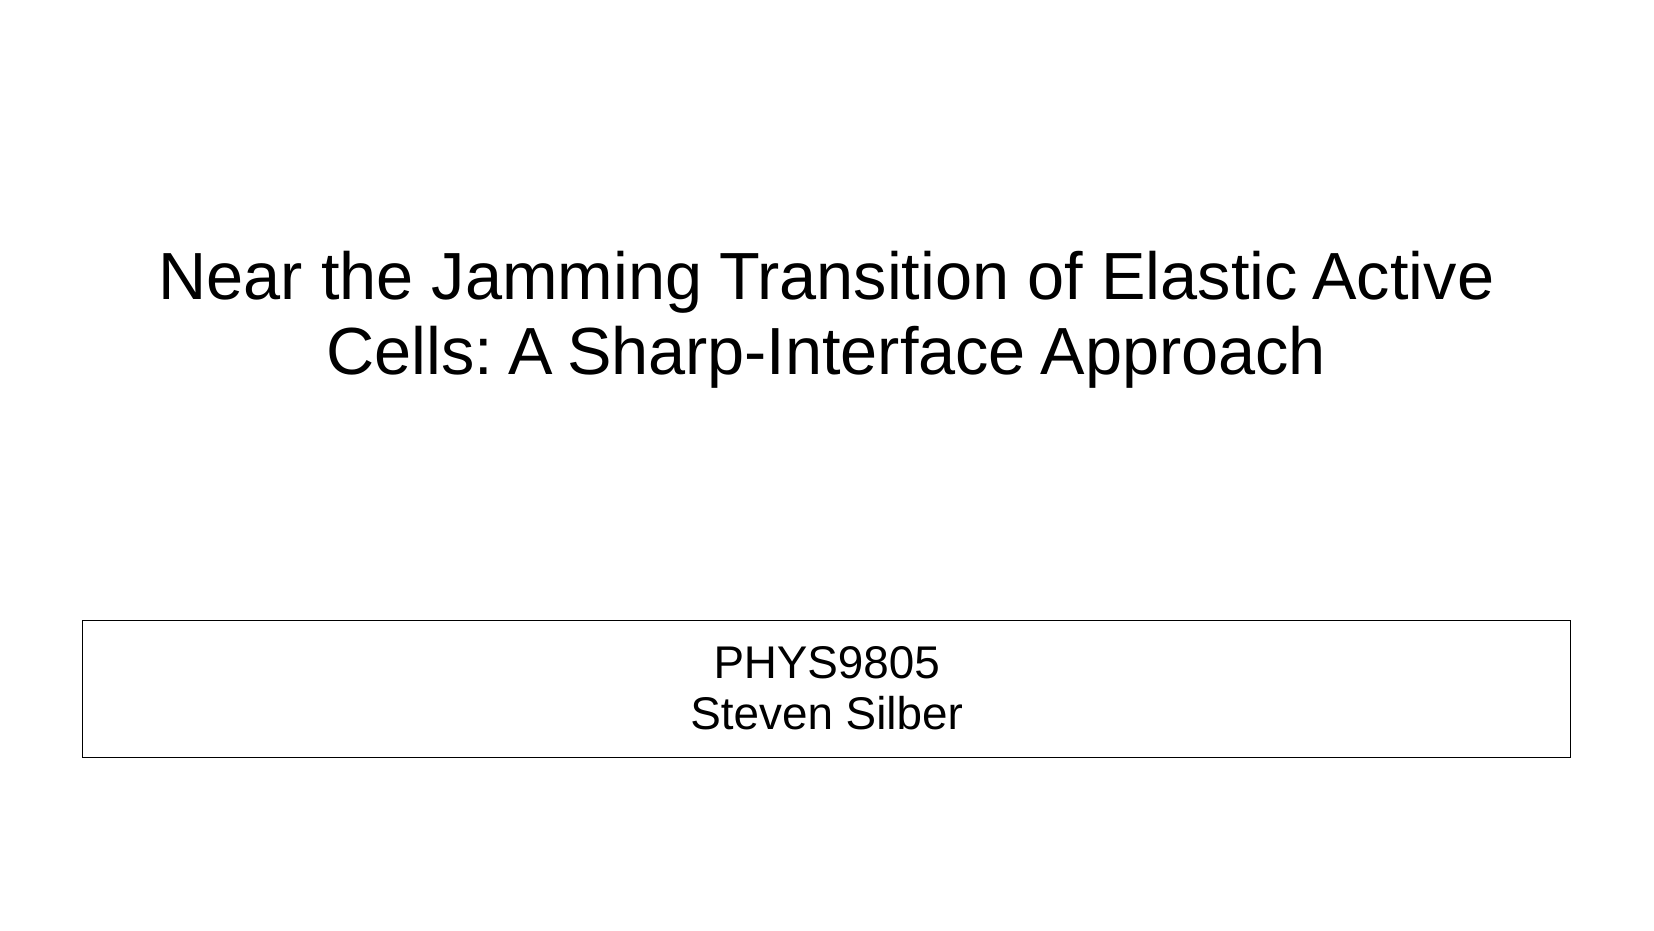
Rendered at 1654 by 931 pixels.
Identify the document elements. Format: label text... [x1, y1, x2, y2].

subtitle PHYS9805 Steven Silber [82, 620, 1571, 758]
title Near the Jamming Transition of Elastic Active Cells: A Sharp-Interface Approach [82, 37, 1571, 591]
